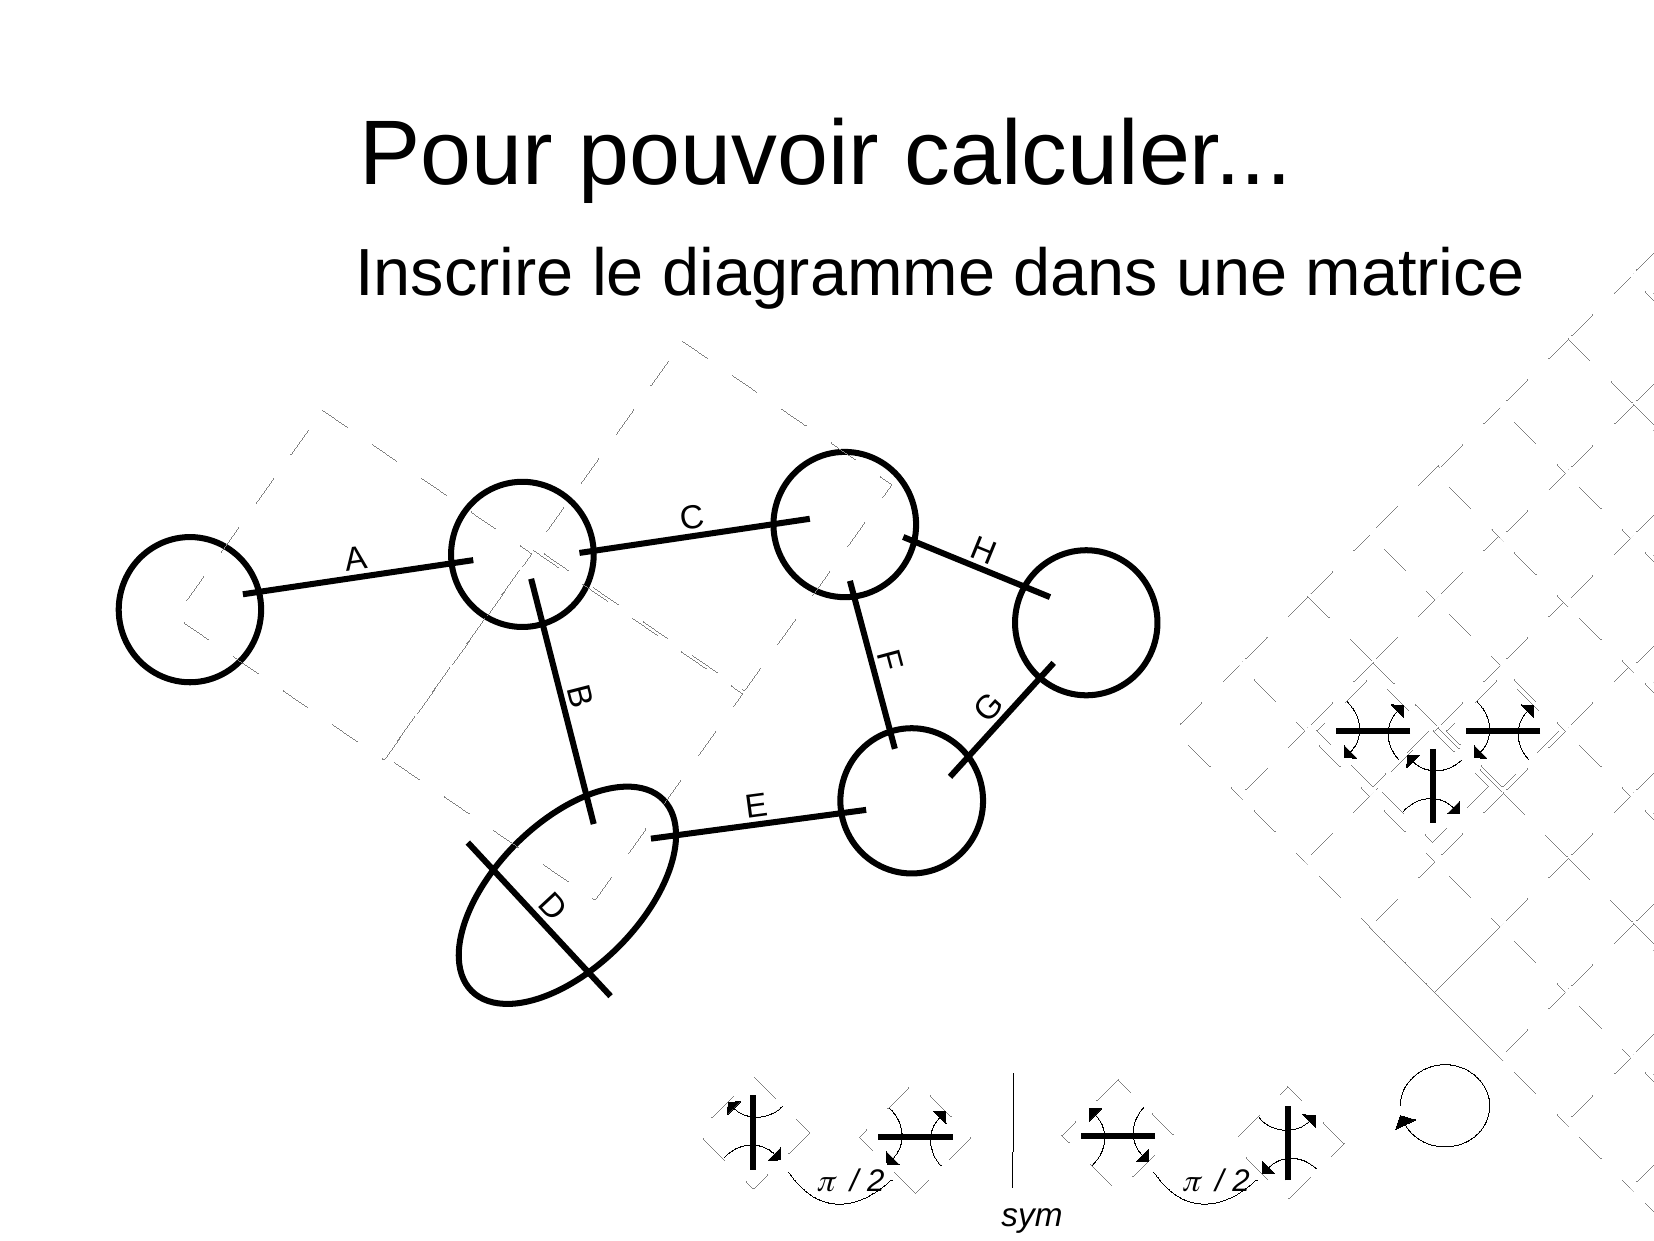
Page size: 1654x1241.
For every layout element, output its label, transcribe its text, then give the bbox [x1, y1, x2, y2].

text_box [1395, 1064, 1490, 1147]
text_box Inscrire le diagramme dans une matrice [41, 169, 1654, 376]
text_box [697, 1076, 810, 1189]
text_box [1231, 1086, 1345, 1200]
text_box [1174, 376, 1654, 1212]
text_box p / 2 [1167, 1156, 1282, 1224]
text_box sym [986, 1188, 1088, 1241]
text_box [1061, 1079, 1175, 1192]
text_box [859, 1080, 972, 1194]
text_box p / 2 [801, 1156, 916, 1224]
title Pour pouvoir calculer... [82, 49, 1571, 169]
